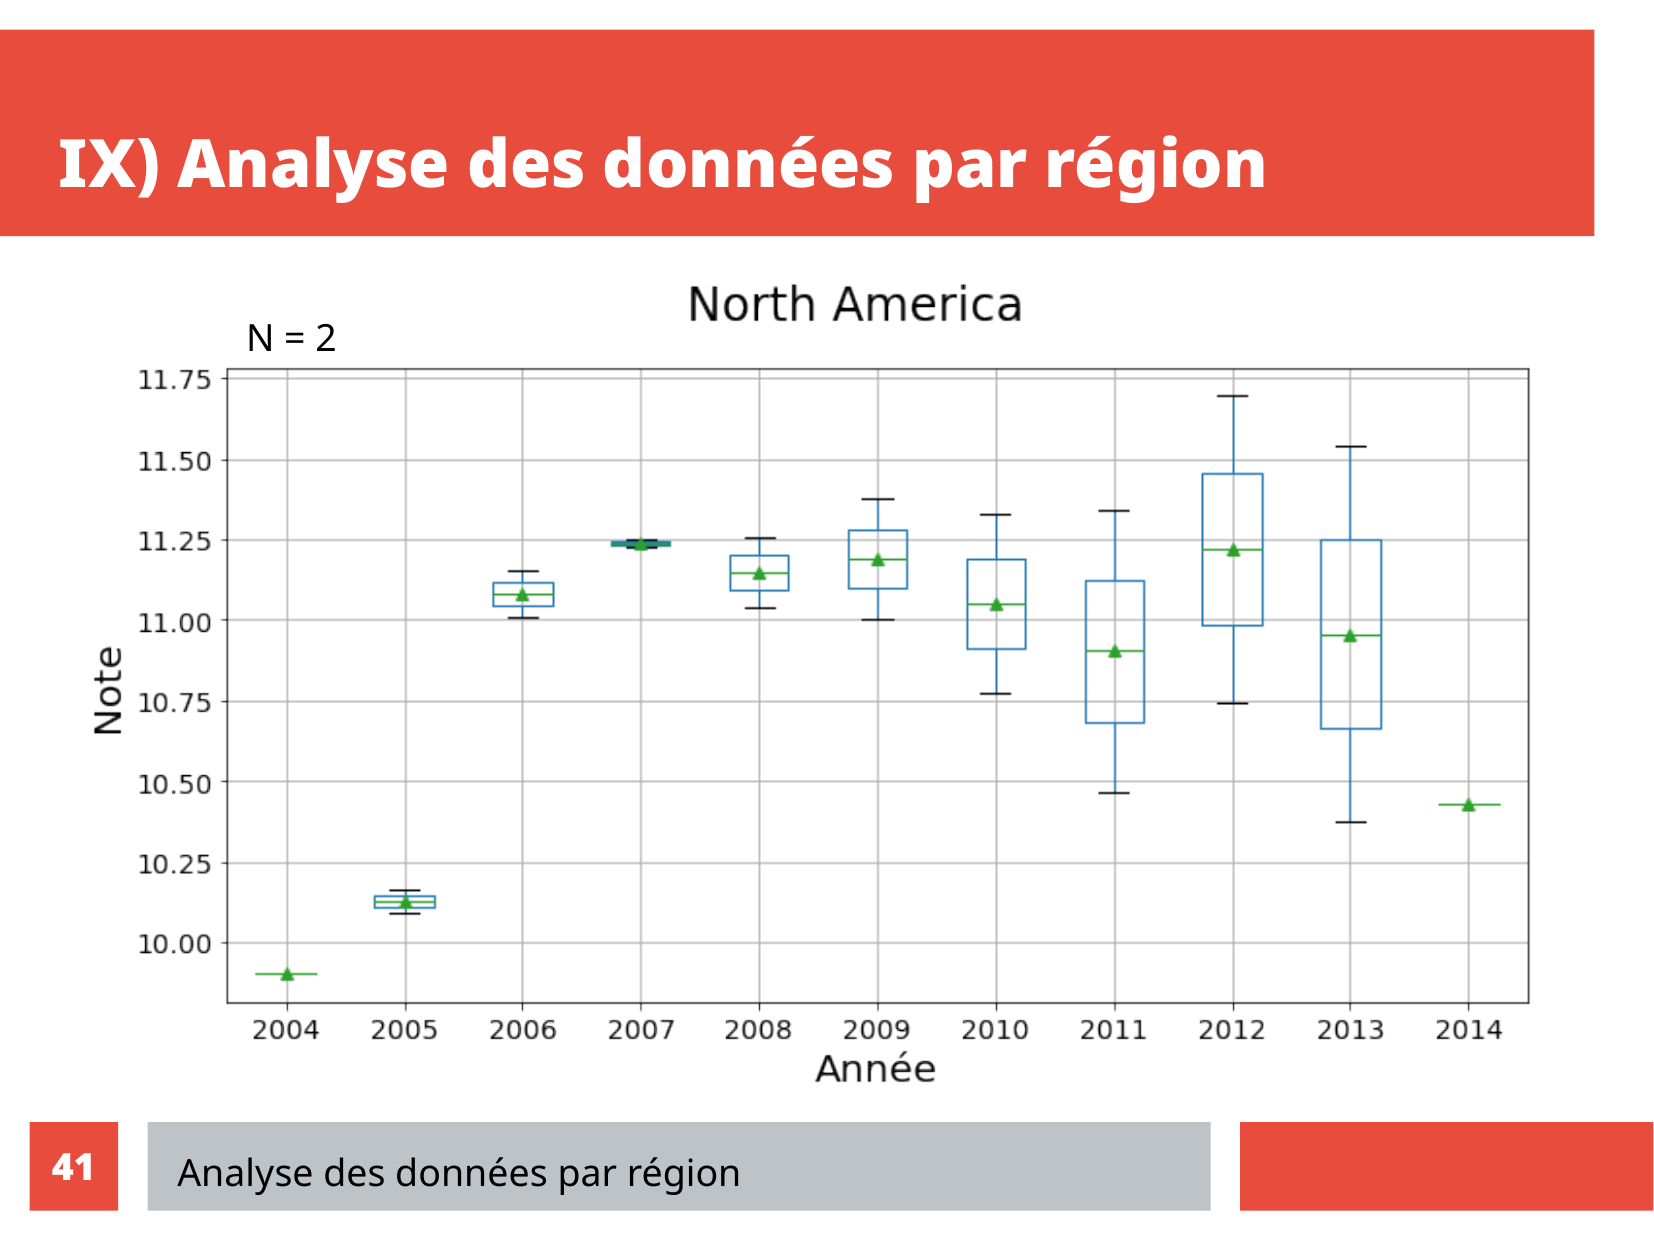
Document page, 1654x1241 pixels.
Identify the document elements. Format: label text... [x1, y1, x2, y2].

text_box Analyse des données par région [162, 1138, 795, 1198]
title IX) Analyse des données par région [59, 59, 1595, 207]
picture [77, 271, 1542, 1102]
